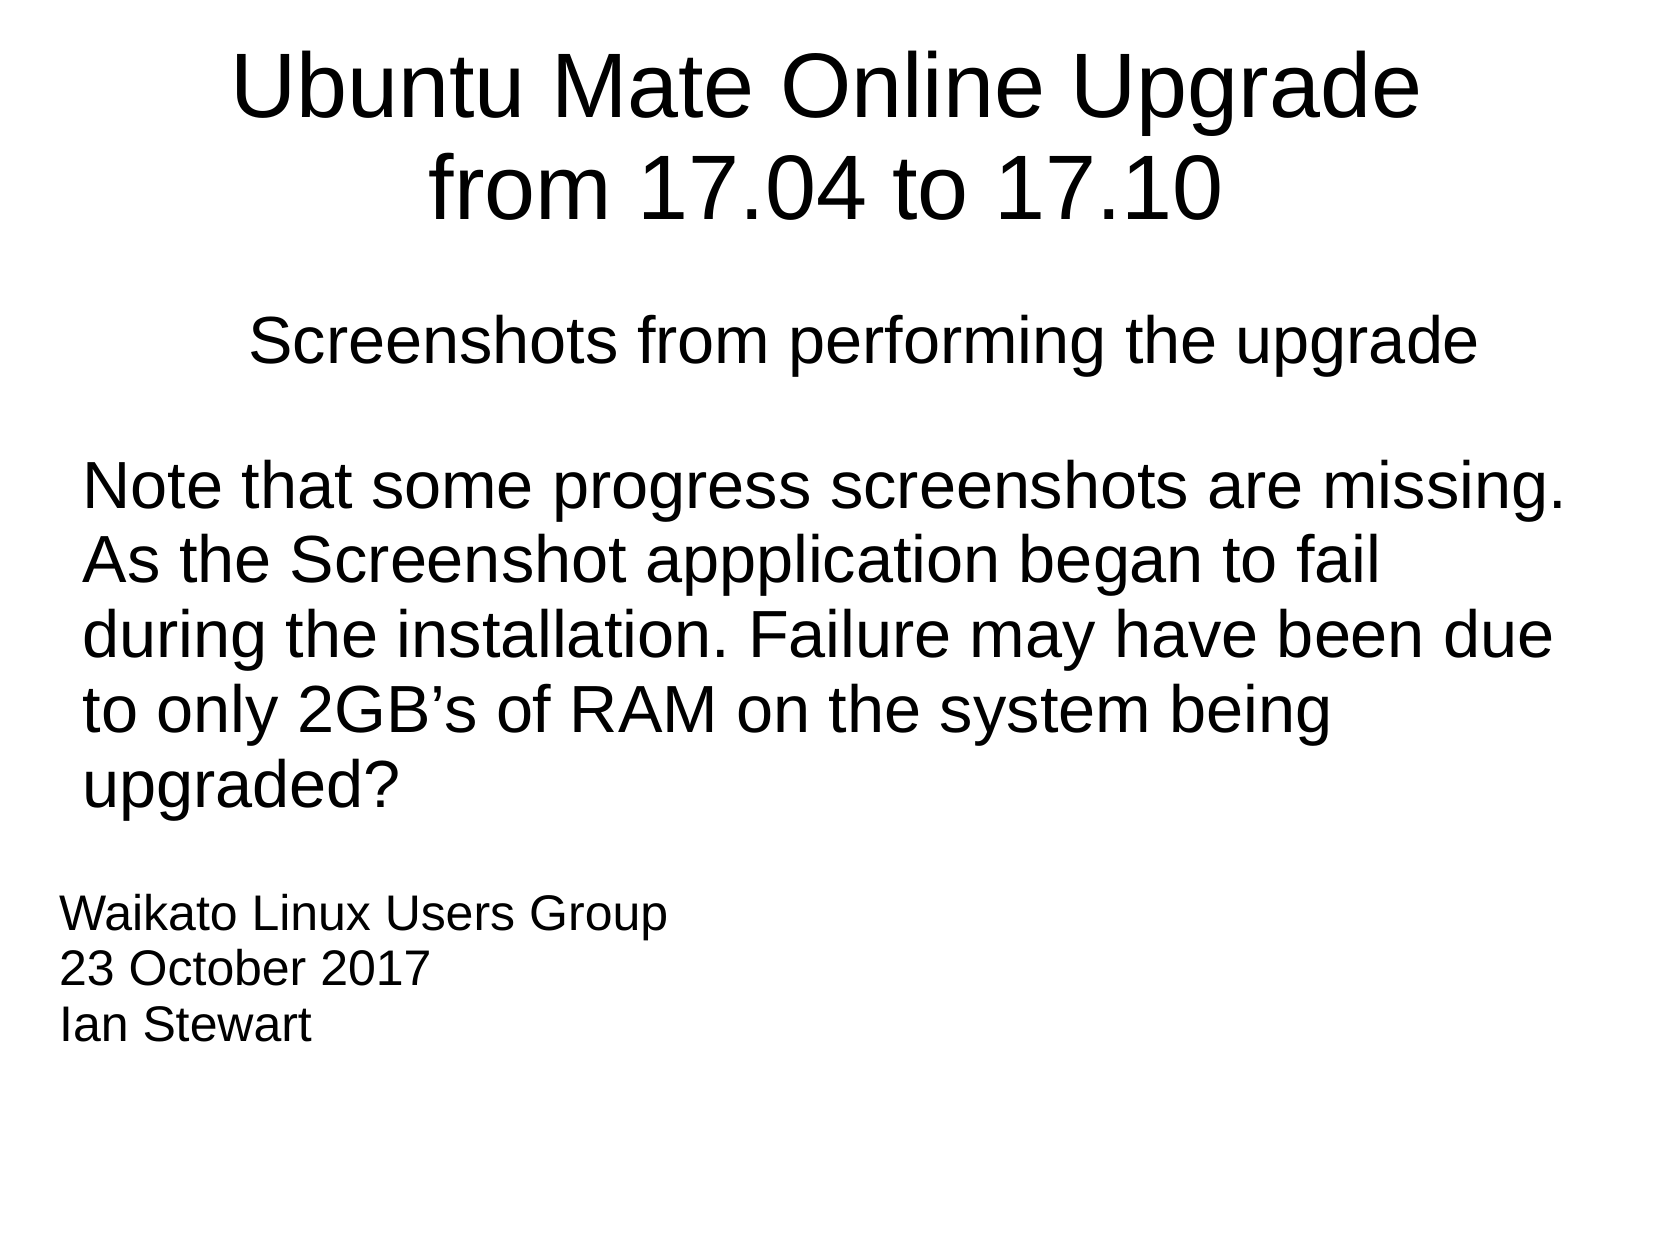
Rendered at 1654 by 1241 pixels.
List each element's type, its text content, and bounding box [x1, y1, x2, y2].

text_box Note that some progress screenshots are missing. As the Screenshot appplication began to fail during the installation. Failure may have been due to only 2GB’s of RAM on the system being upgraded? [82, 448, 1571, 821]
text_box Screenshots from performing the upgrade [129, 290, 1619, 390]
title Ubuntu Mate Online Upgrade from 17.04 to 17.10 [82, 34, 1571, 240]
title Waikato Linux Users Group 23 October 2017 Ian Stewart [59, 838, 1548, 1099]
